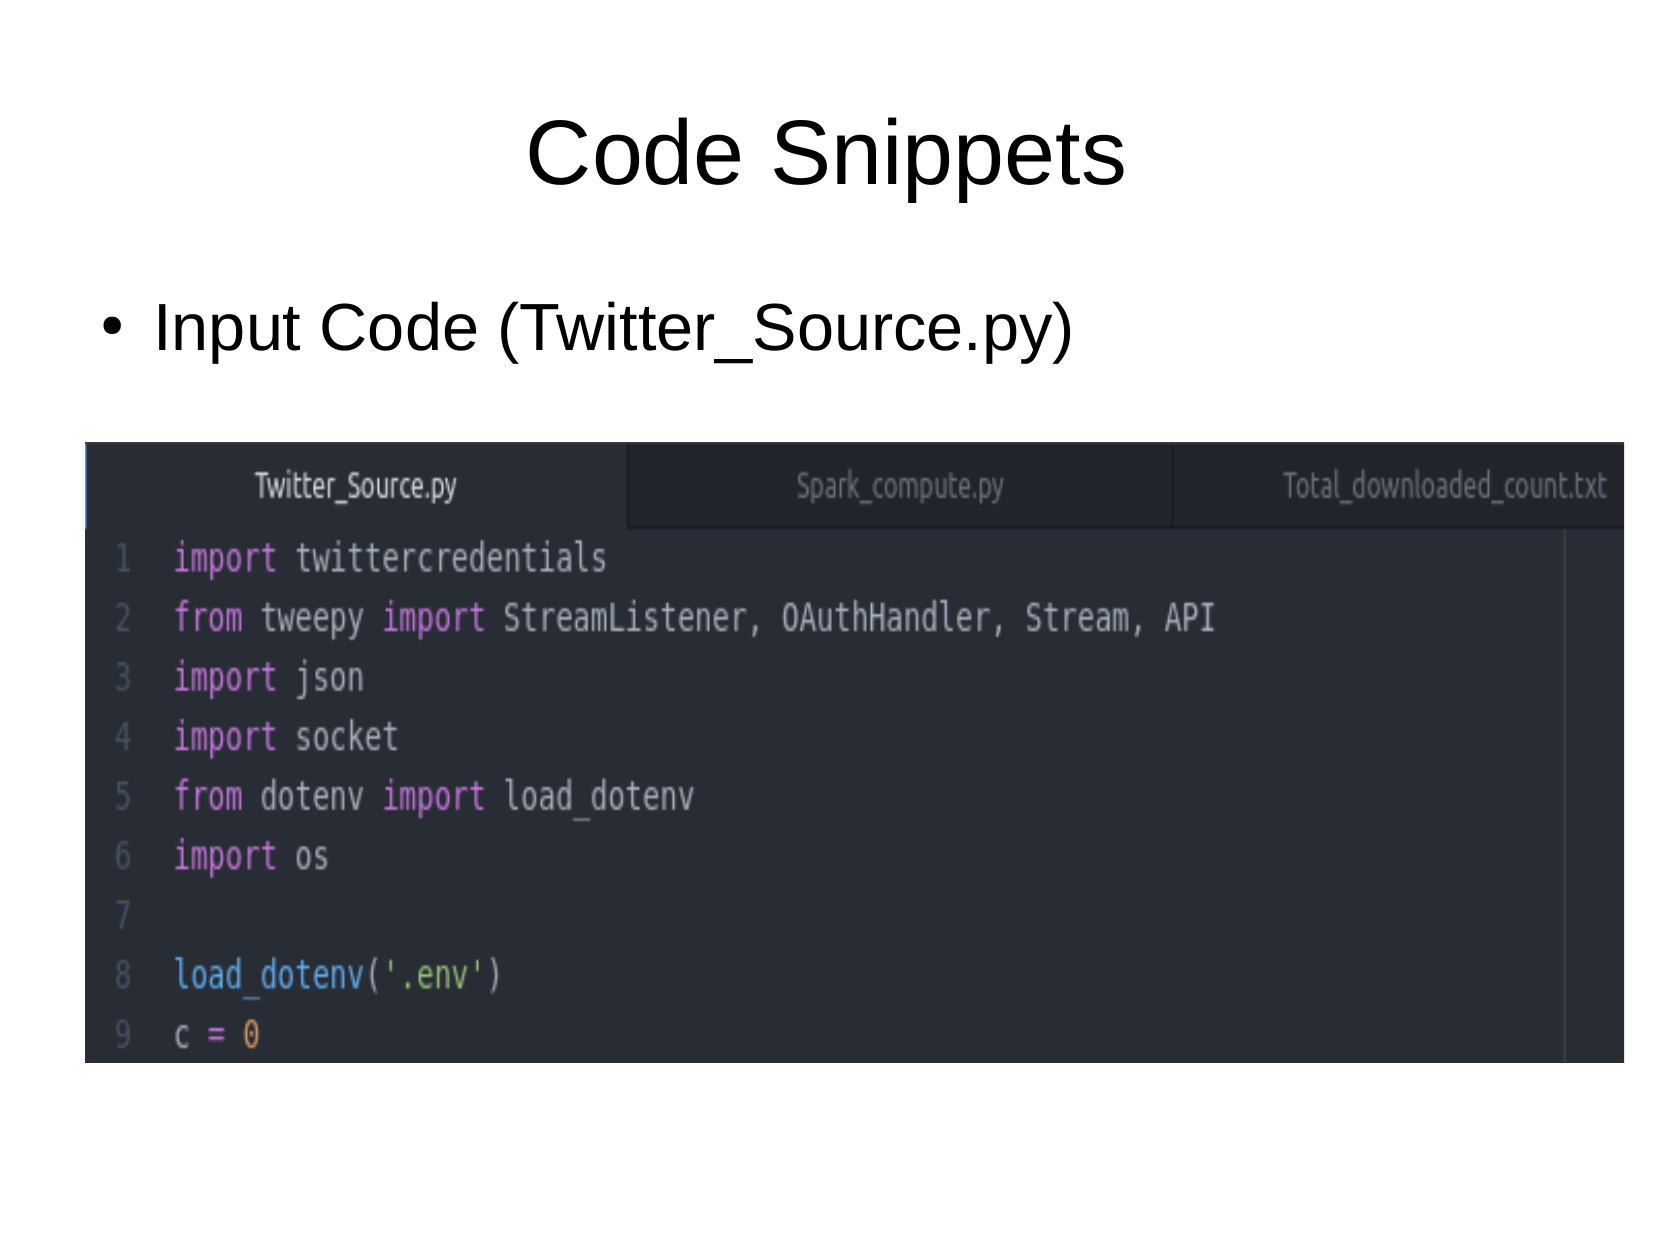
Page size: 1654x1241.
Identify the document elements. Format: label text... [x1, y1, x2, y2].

title Code Snippets [82, 49, 1571, 257]
list Input Code (Twitter_Source.py) [82, 290, 1571, 1109]
picture [85, 442, 1625, 1063]
